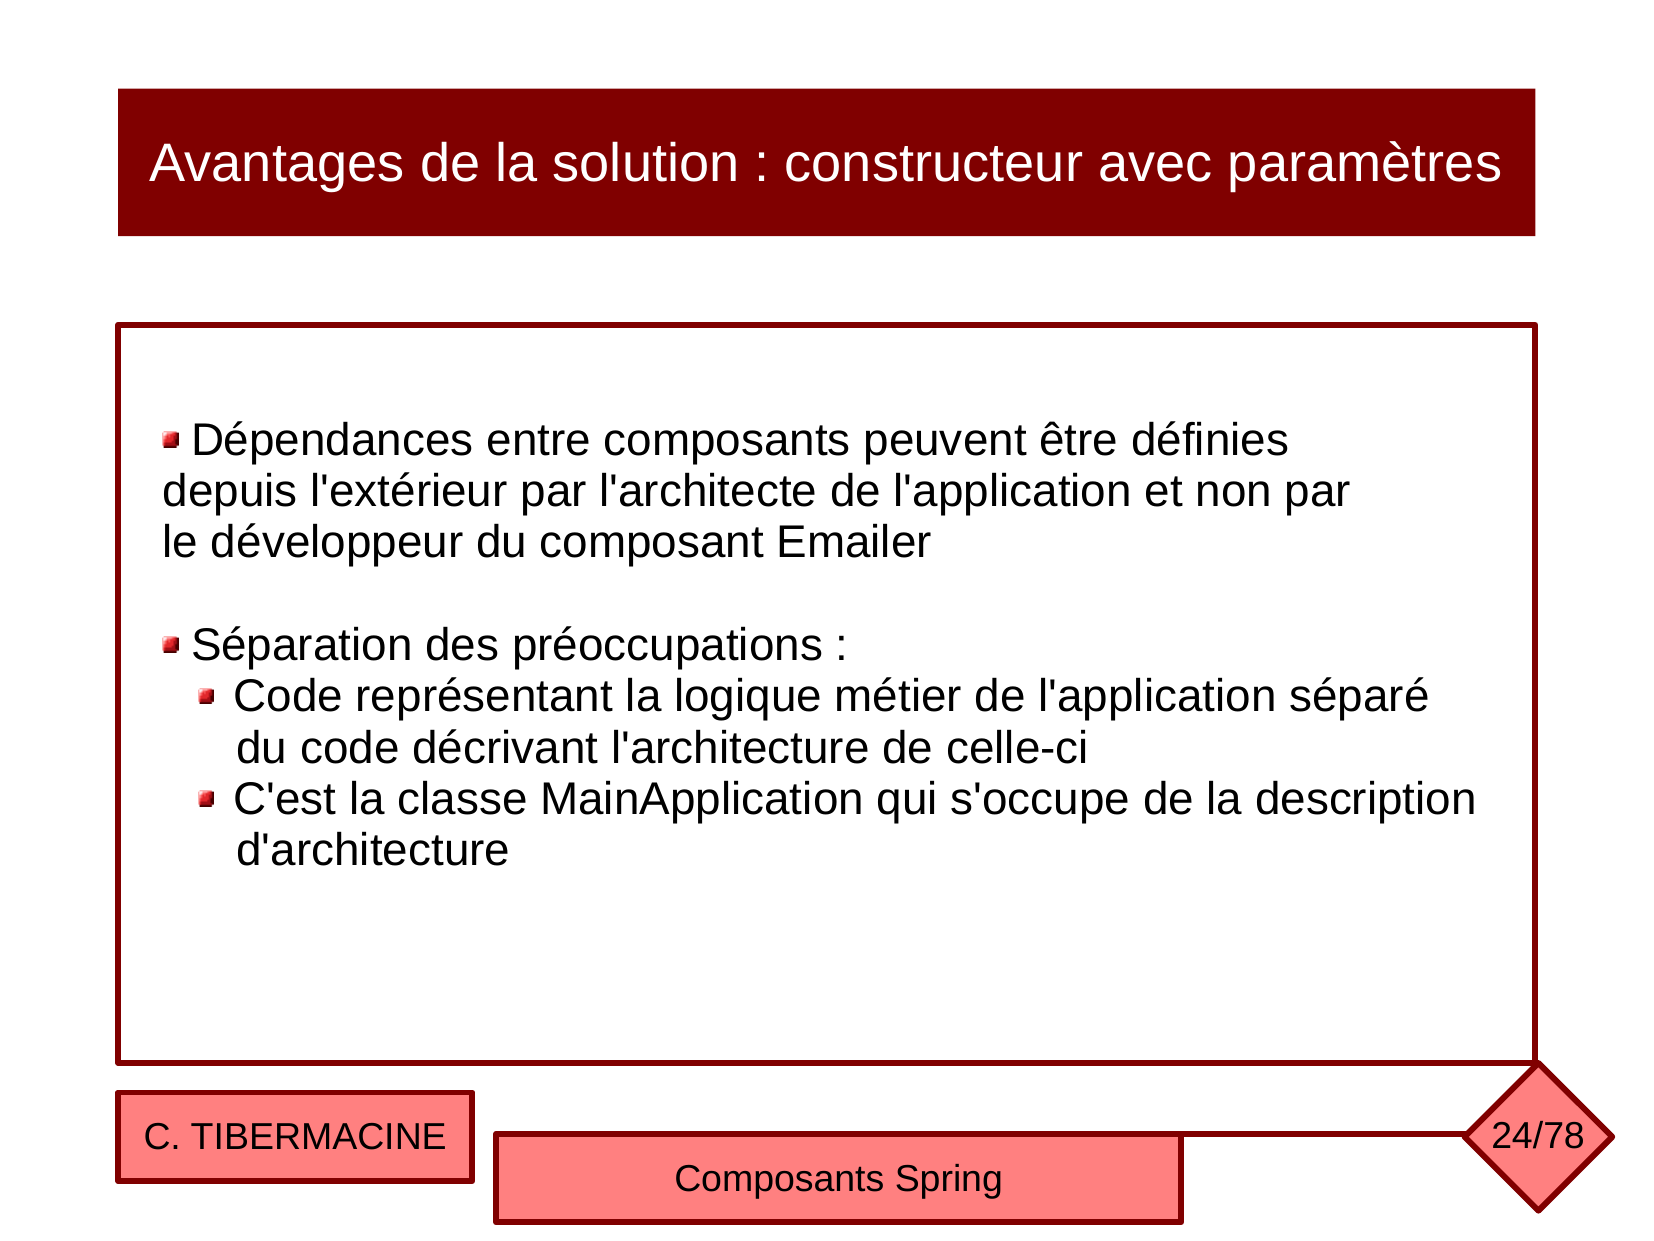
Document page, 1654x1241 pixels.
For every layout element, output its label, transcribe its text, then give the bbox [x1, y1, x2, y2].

picture [198, 688, 214, 704]
text_box Composants Spring [496, 1133, 1182, 1223]
text_box [1464, 1125, 1476, 1149]
picture [162, 431, 179, 448]
text_box <numéro>/78 [1476, 1107, 1613, 1207]
text_box [1494, 1062, 1583, 1107]
text_box Avantages de la solution : constructeur avec paramètres [118, 88, 1536, 237]
text_box Dépendances entre composants peuvent être définies depuis l'extérieur par l'architecte de l'application et non par le développeur du composant Emailer Séparation des préoccupations : Code représentant la logique métier de l'application séparé du code décrivant l'architecture de celle-ci C'est la classe MainApplication qui s'occupe de la description d'architecture [118, 324, 1536, 1063]
text_box C. TIBERMACINE [118, 1092, 473, 1182]
picture [198, 790, 214, 807]
picture [162, 636, 179, 653]
